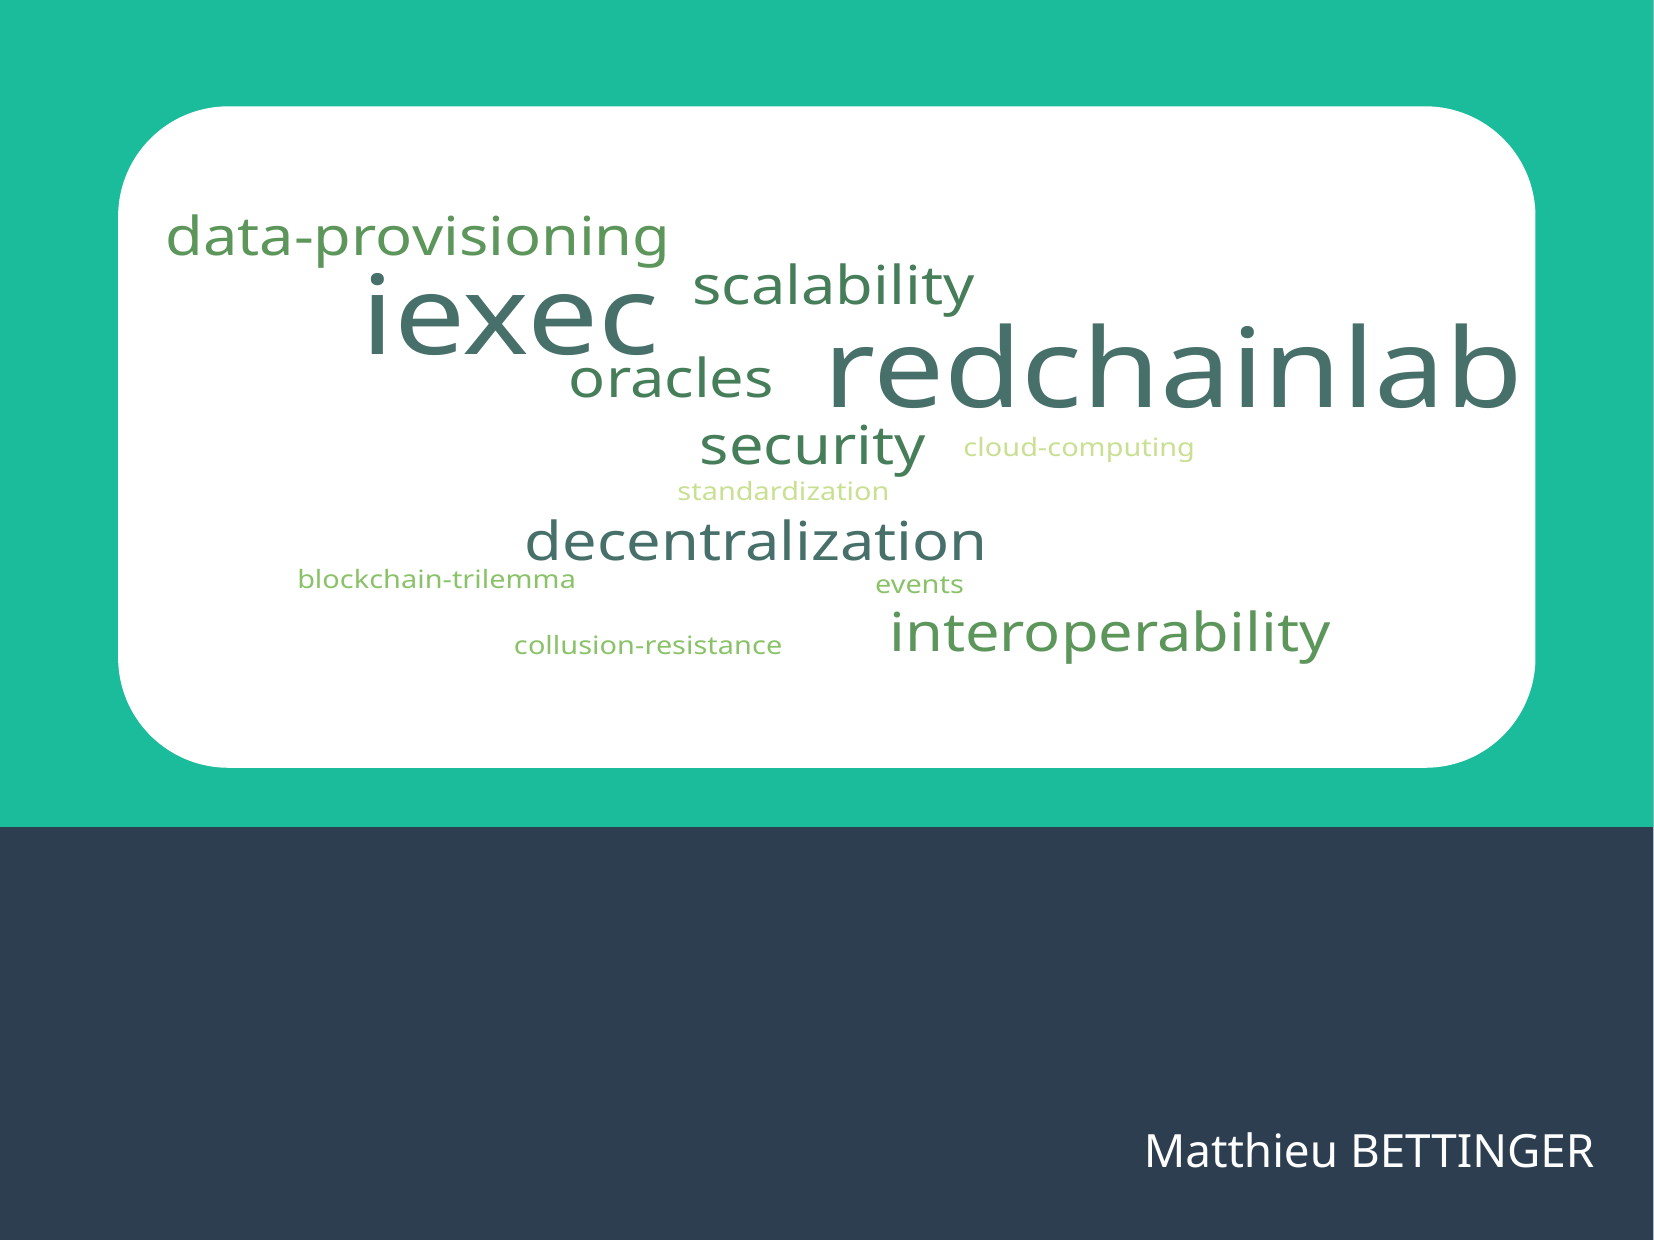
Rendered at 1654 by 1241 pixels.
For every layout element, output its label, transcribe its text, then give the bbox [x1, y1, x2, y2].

picture [0, 23, 1654, 969]
subtitle Matthieu BETTINGER [59, 969, 1595, 1182]
